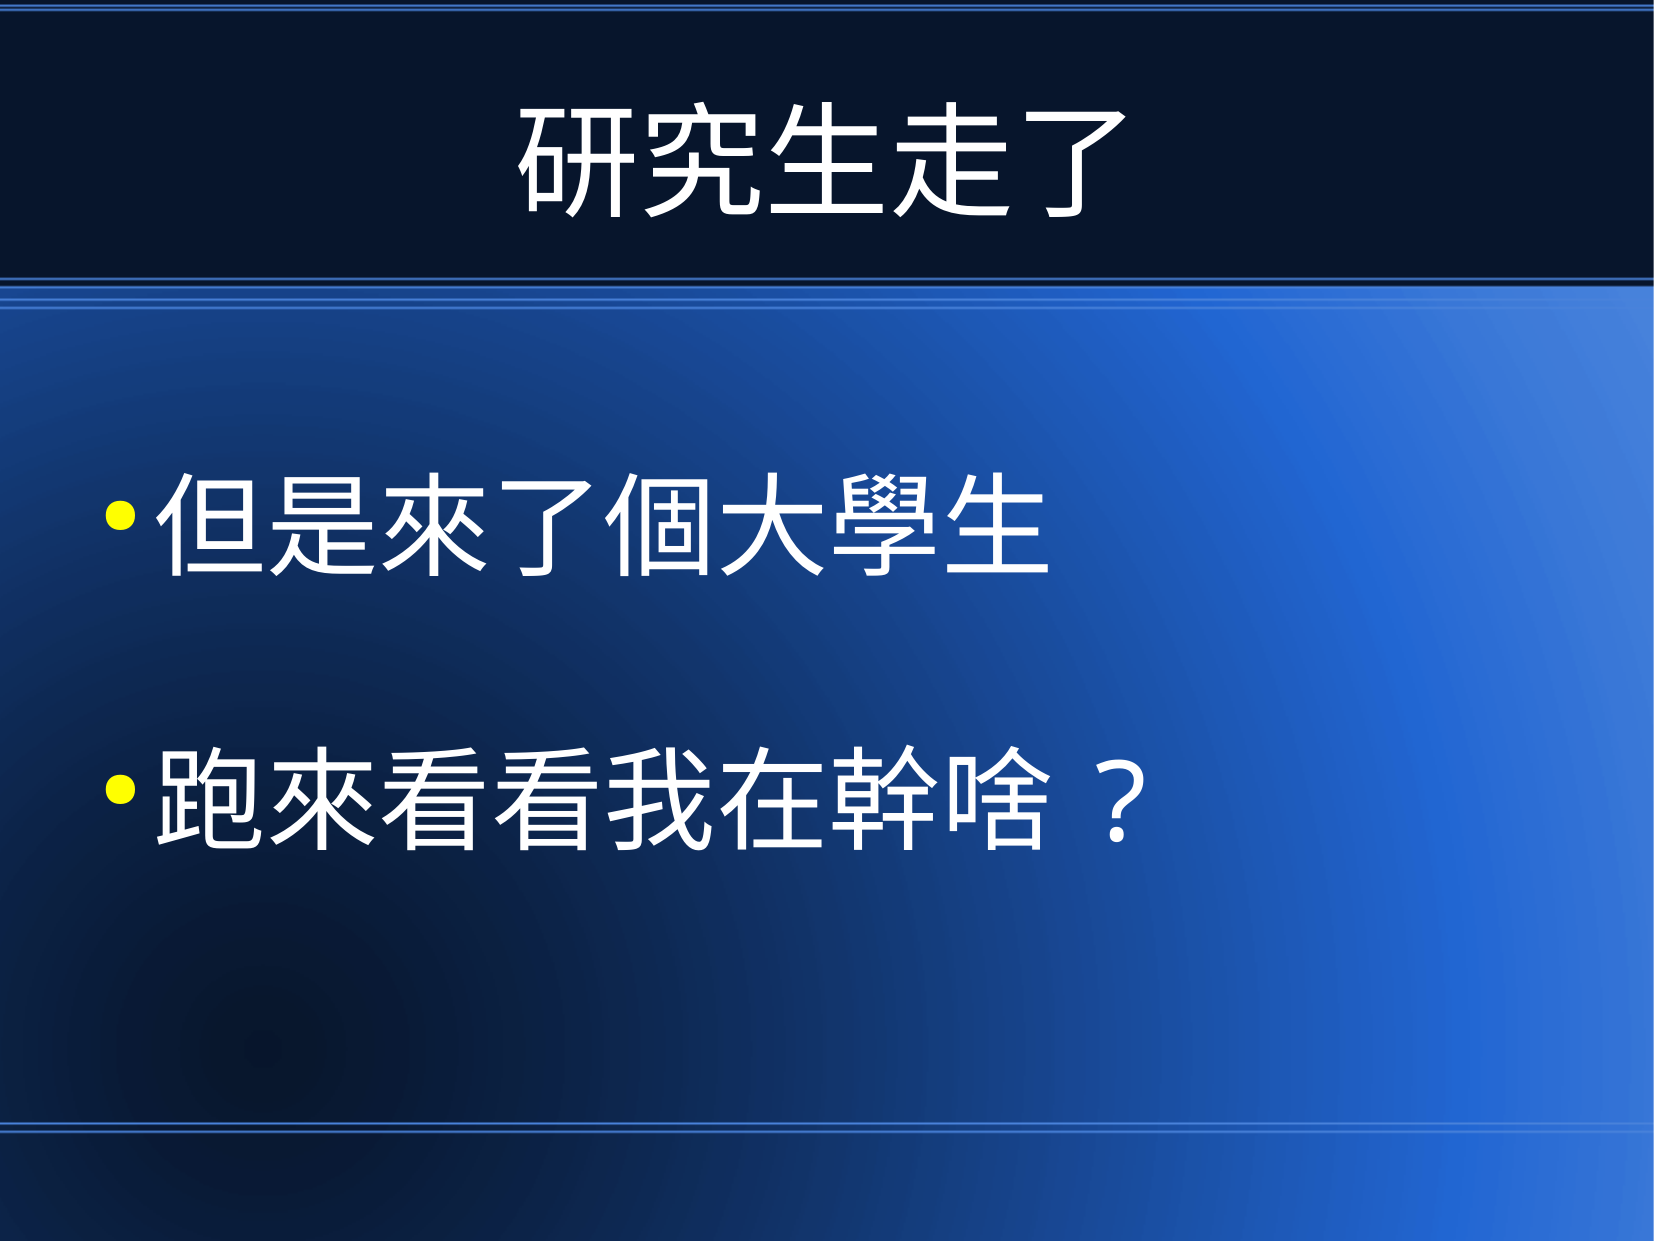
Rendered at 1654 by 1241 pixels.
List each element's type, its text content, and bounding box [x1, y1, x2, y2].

list 但是來了個大學生 跑來看看我在幹啥? [82, 355, 1571, 1241]
title 研究生走了 [82, 49, 1571, 257]
picture [0, 0, 1654, 1241]
